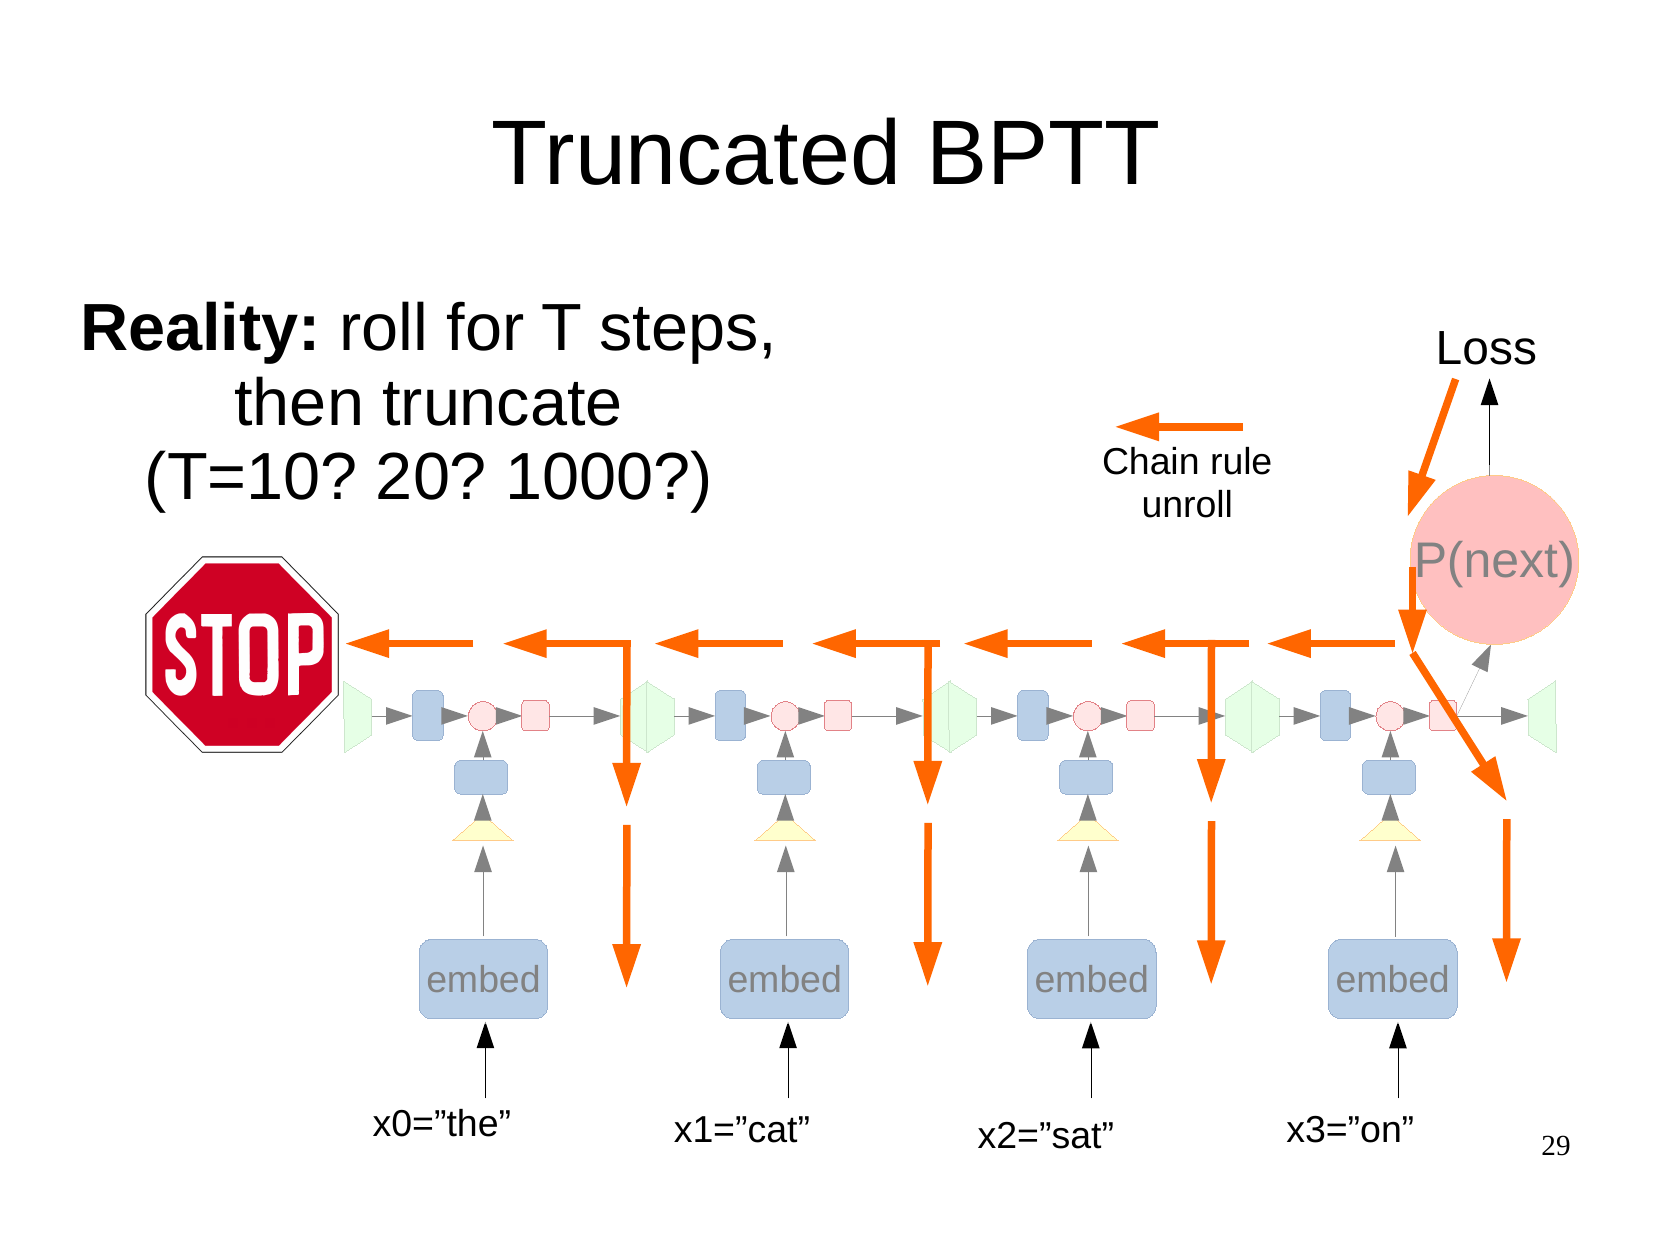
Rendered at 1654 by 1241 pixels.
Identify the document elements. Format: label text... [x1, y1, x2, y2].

text_box x0=”the” [357, 1095, 568, 1152]
title Truncated BPTT [82, 49, 1571, 257]
text_box Loss [1420, 313, 1552, 404]
text_box Reality: roll for T steps, then truncate (T=10? 20? 1000?) [70, 289, 788, 515]
text_box x3=”on” [1271, 1101, 1485, 1159]
text_box Chain rule unroll [1087, 433, 1288, 533]
text_box x1=”cat” [659, 1101, 869, 1159]
text_box ... [50, 617, 181, 794]
picture [145, 465, 1614, 1024]
text_box x2=”sat” [963, 1107, 1190, 1165]
